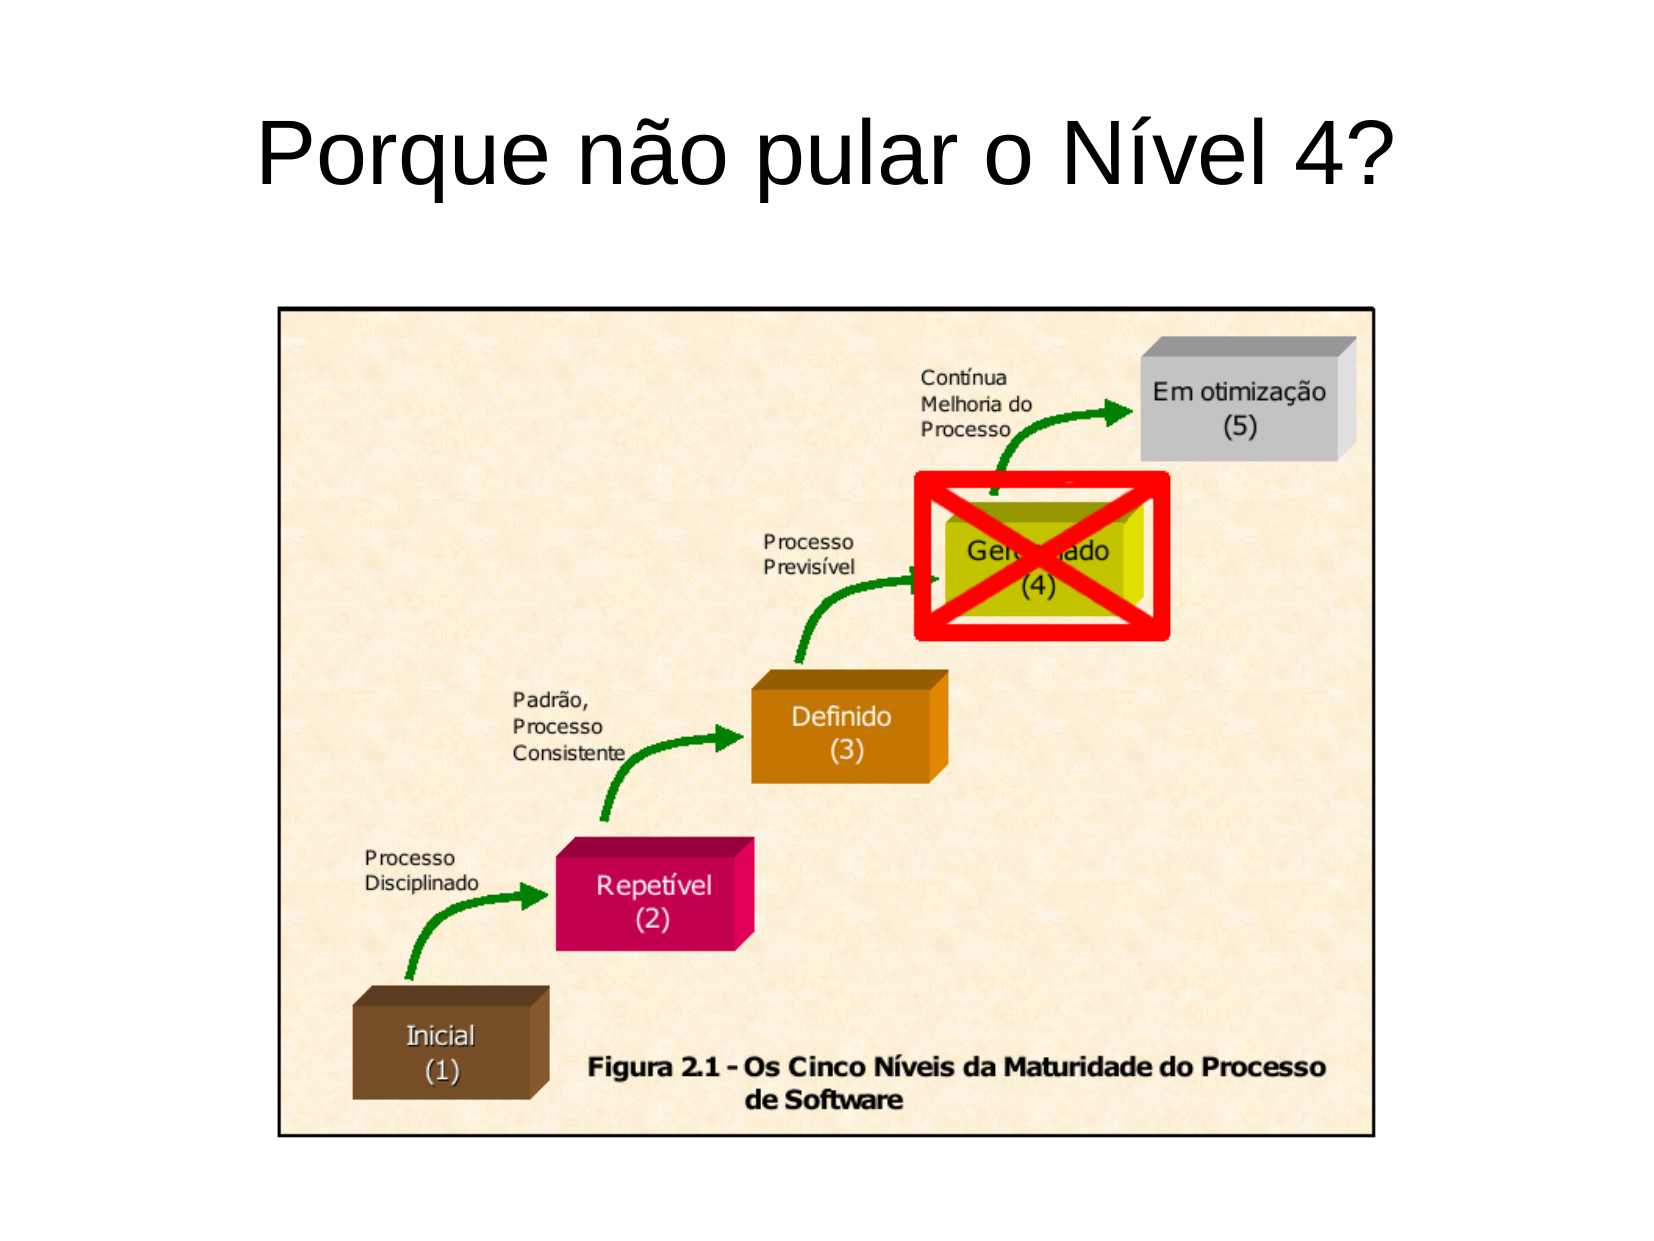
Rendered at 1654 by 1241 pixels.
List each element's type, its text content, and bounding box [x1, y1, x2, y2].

picture [267, 299, 1388, 1150]
title Porque não pular o Nível 4? [82, 49, 1571, 257]
